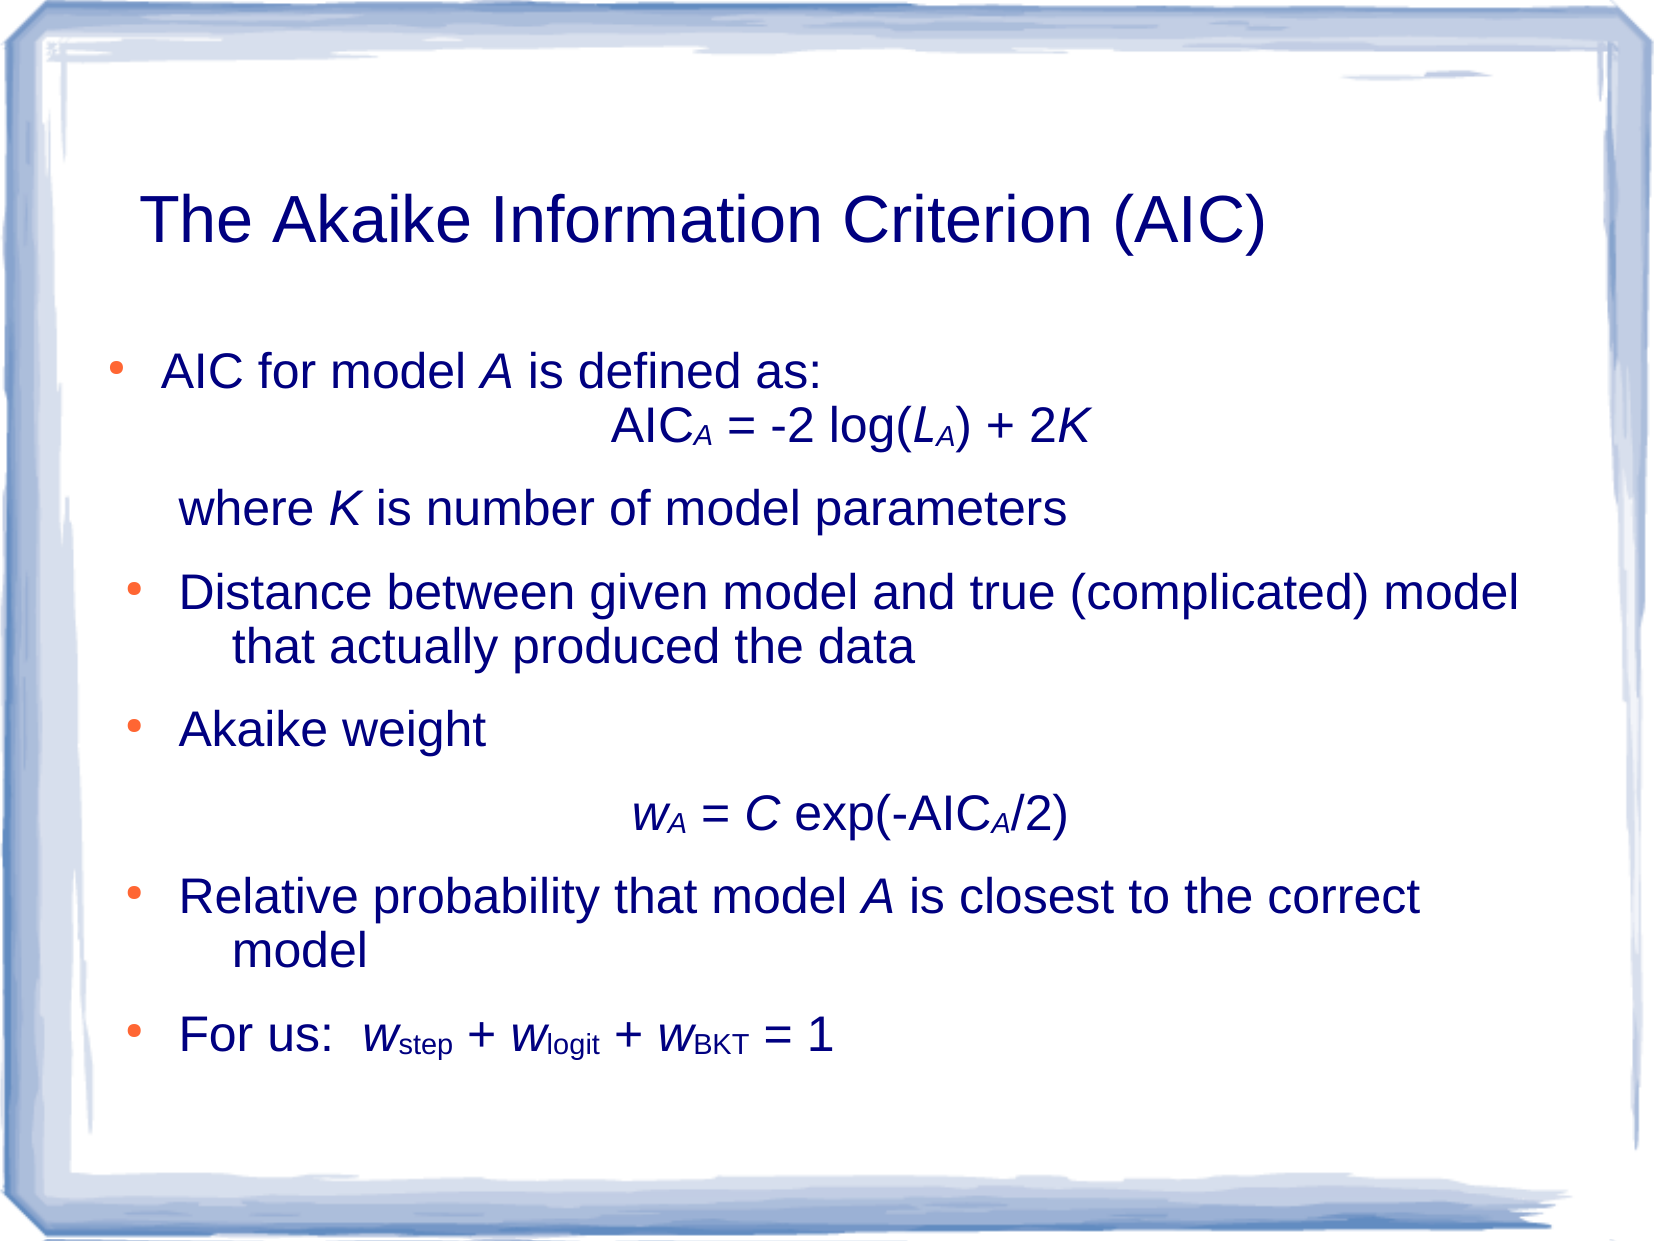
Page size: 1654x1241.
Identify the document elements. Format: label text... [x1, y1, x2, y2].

list AIC for model A is defined as: AICA = -2 log(LA) + 2K where K is number of model parameters Distance between given model and true (complicated) model that actually produced the data Akaike weight wA = C exp(-AICA/2) Relative probability that model A is closest to the correct model For us: wstep + wlogit + wBKT = 1 [75, 337, 1538, 1115]
title The Akaike Information Criterion (AIC) [124, 139, 1530, 292]
picture [0, 0, 1654, 1241]
